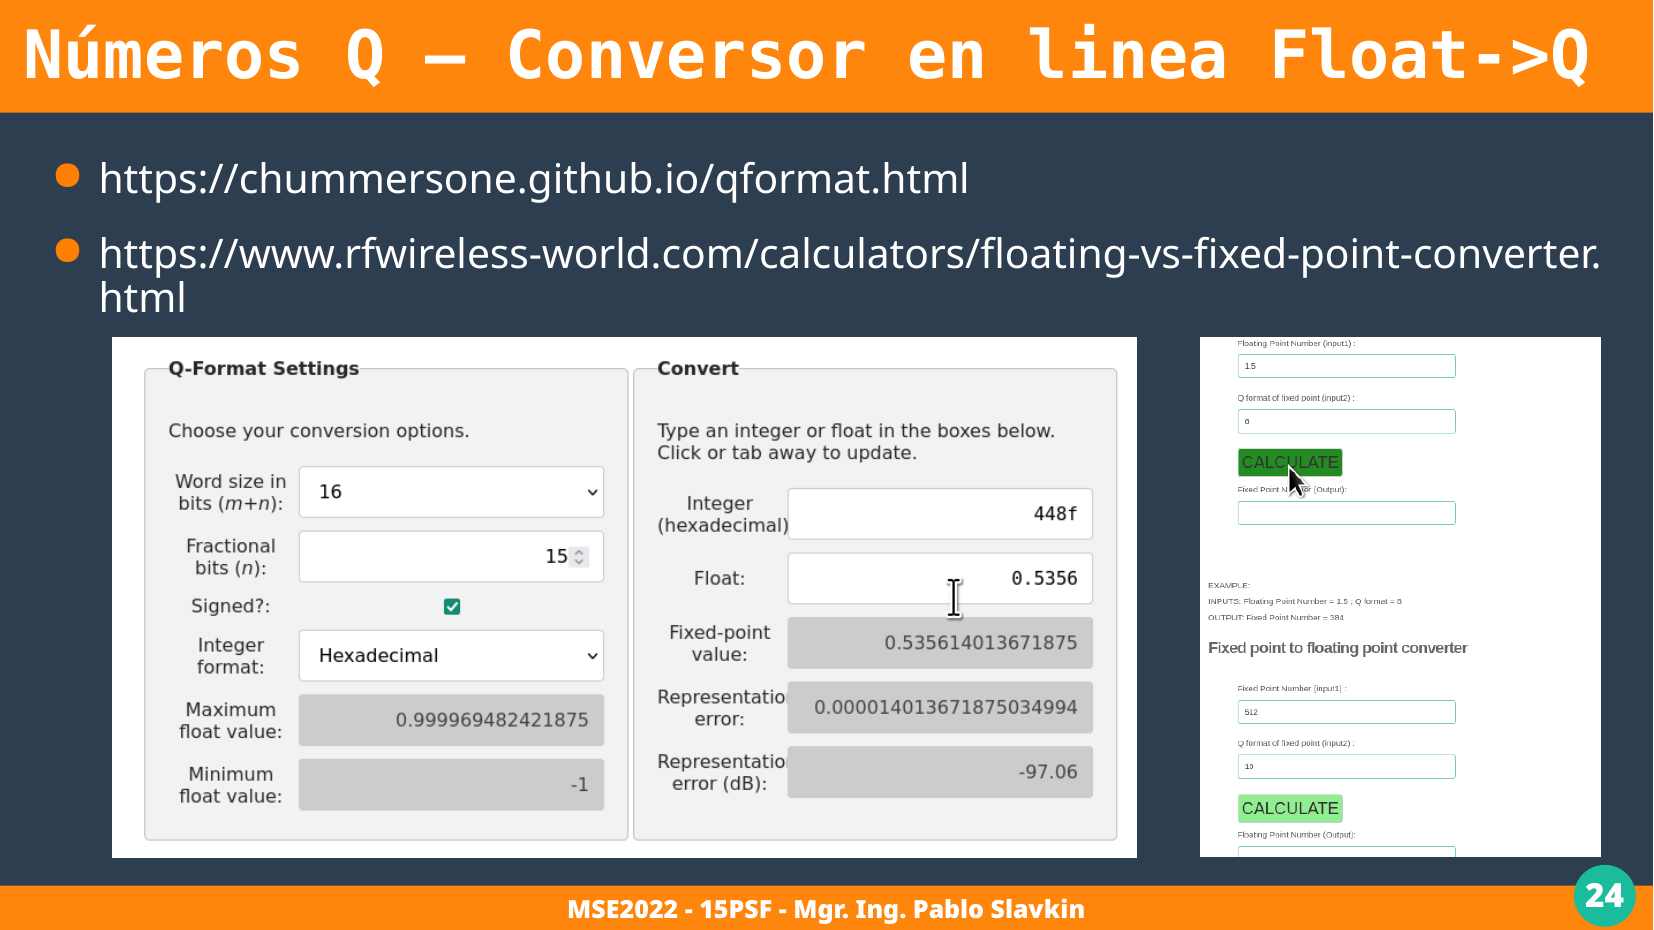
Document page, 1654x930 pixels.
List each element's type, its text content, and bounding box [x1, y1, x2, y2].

title Números Q – Conversor en linea Float->Q [23, 16, 1653, 113]
picture [112, 337, 1137, 859]
list https://chummersone.github.io/qformat.html https://www.rfwireless-world.com/calculators/floating-vs-fixed-point-converter.html [35, 150, 1613, 282]
picture [1200, 337, 1601, 857]
